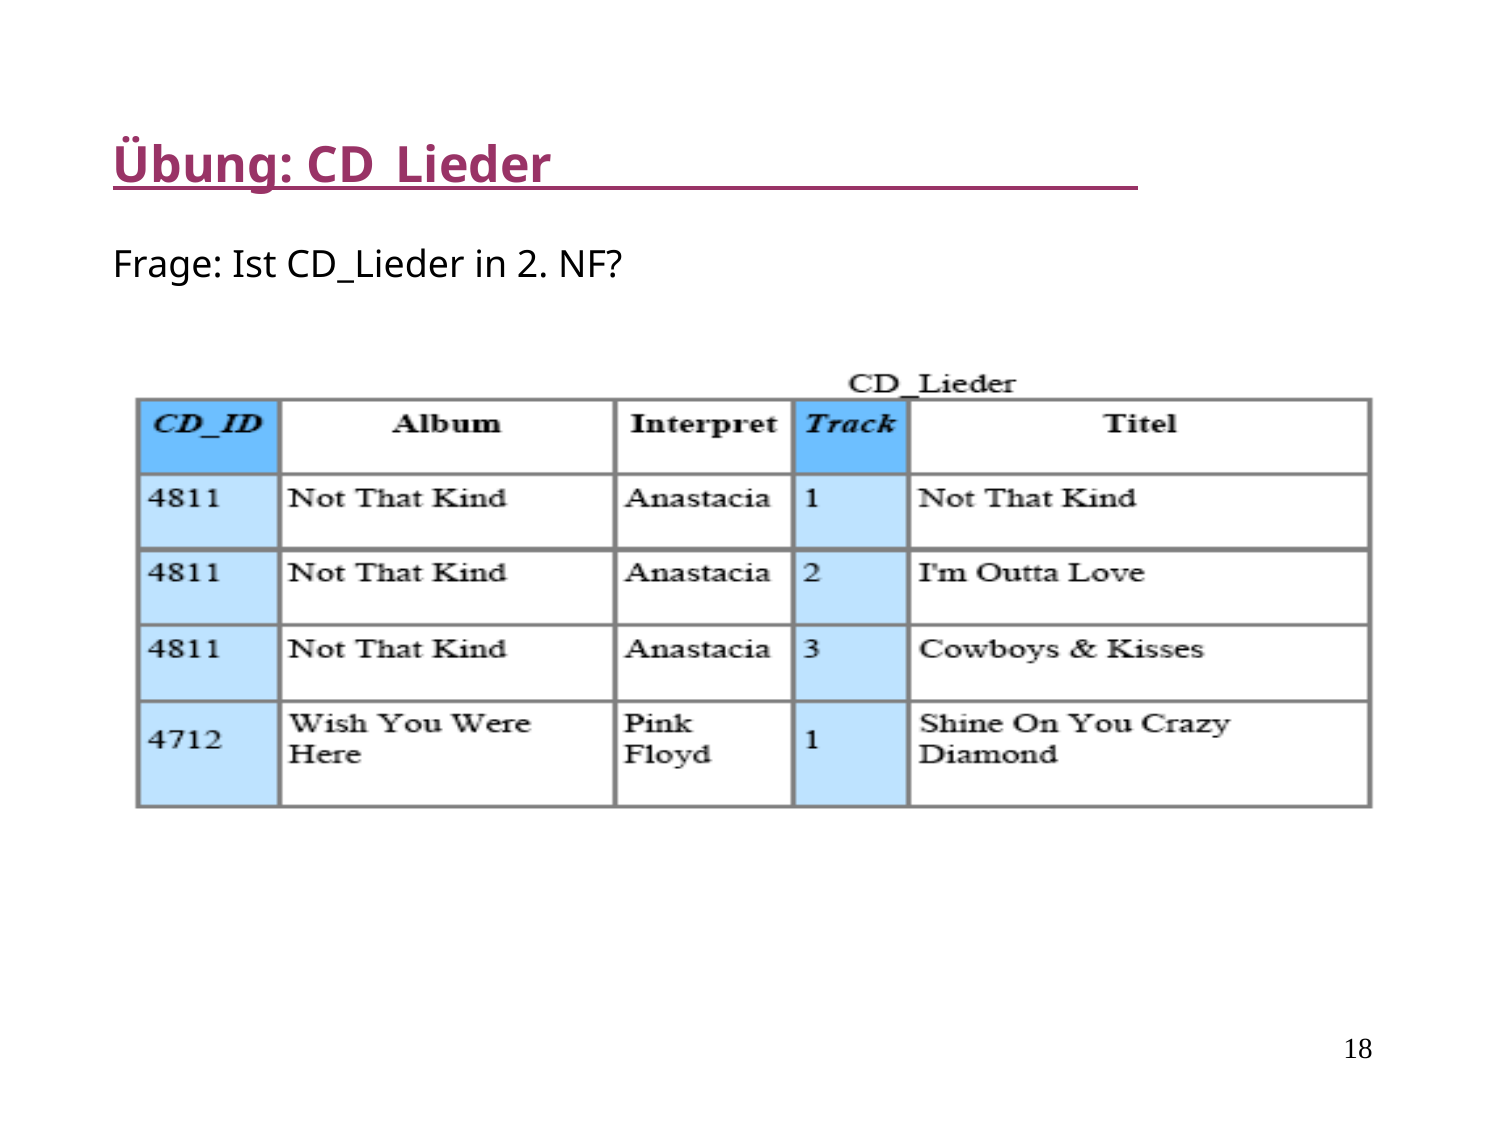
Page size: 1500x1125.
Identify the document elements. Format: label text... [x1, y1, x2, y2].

picture [118, 371, 1389, 827]
title Übung: CD_Lieder [112, 99, 1387, 226]
list Frage: Ist CD_Lieder in 2. NF? [112, 237, 1387, 1000]
